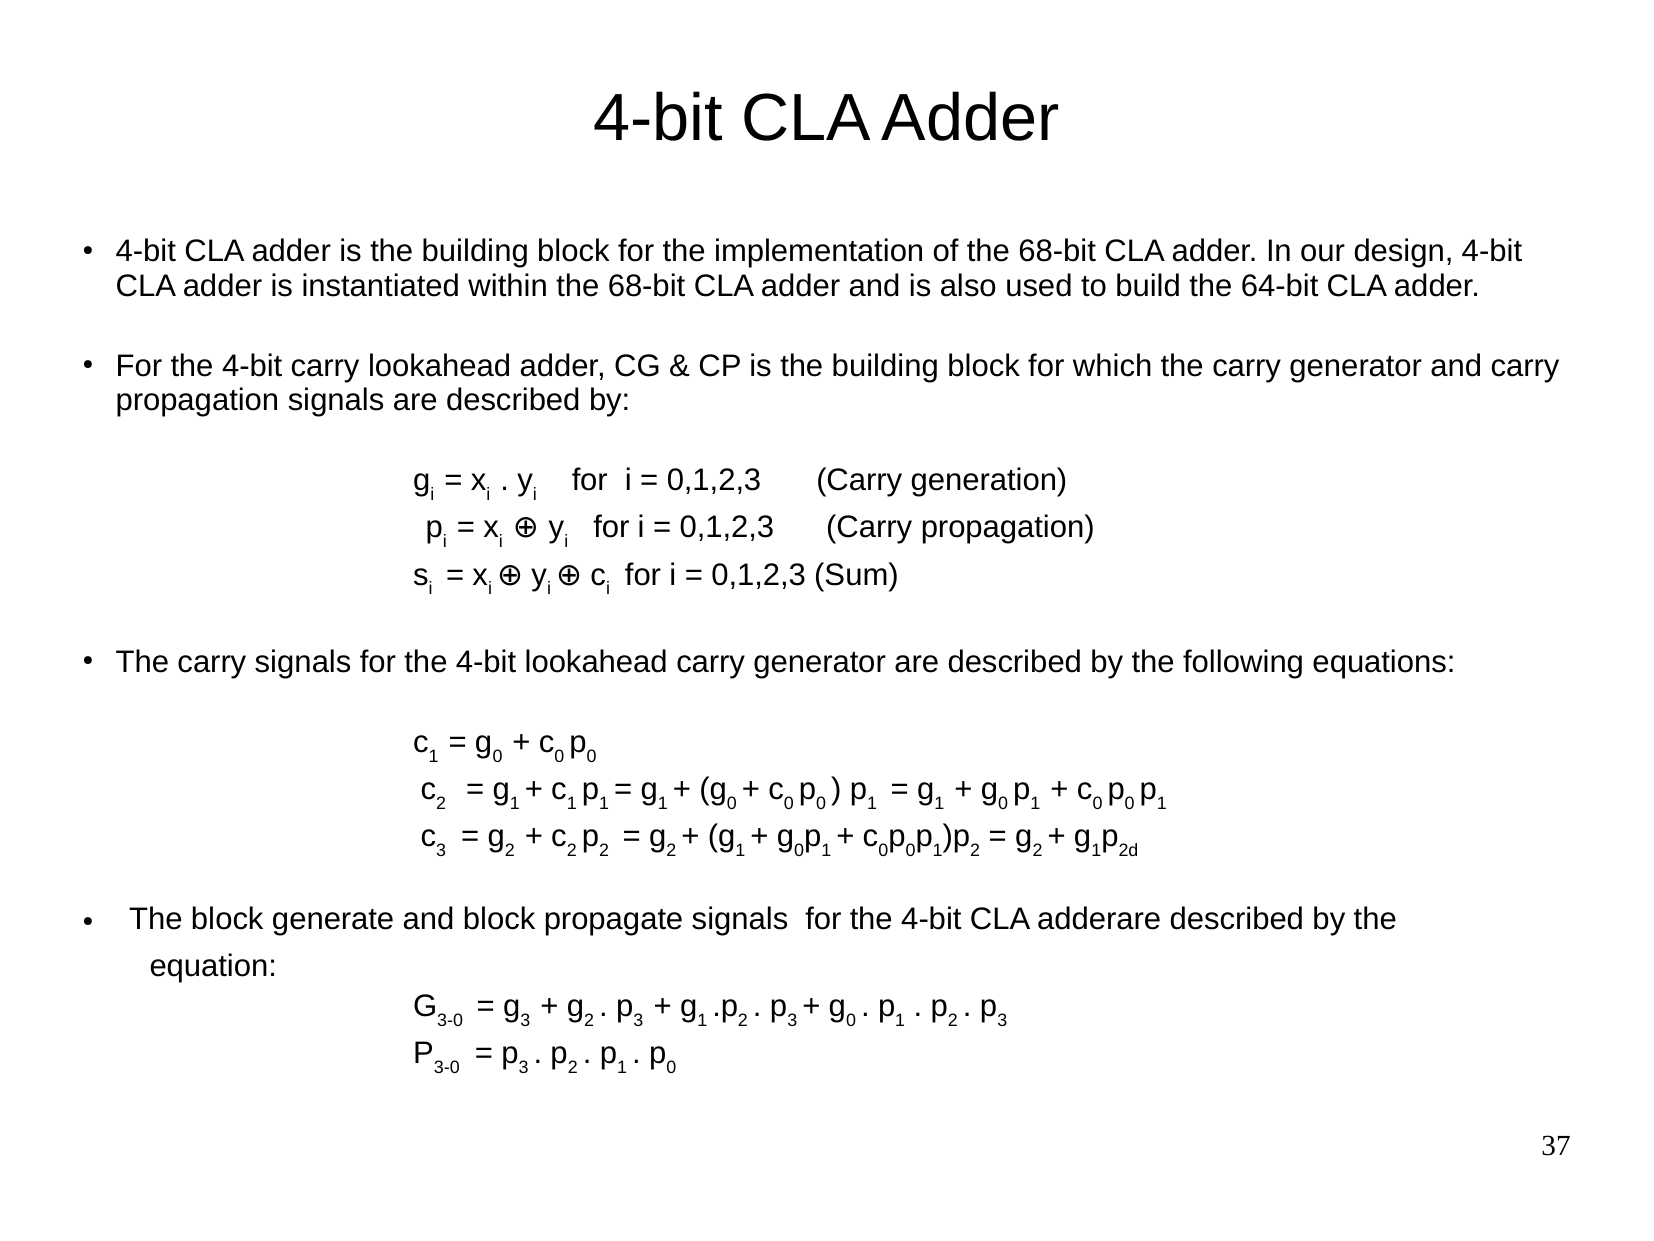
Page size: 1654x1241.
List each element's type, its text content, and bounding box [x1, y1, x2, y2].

title 4-bit CLA Adder [82, 49, 1571, 186]
list 4-bit CLA adder is the building block for the implementation of the 68-bit CLA adder. In our design, 4-bit CLA adder is instantiated within the 68-bit CLA adder and is also used to build the 64-bit CLA adder. For the 4-bit carry lookahead adder, CG & CP is the building block for which the carry generator and carry propagation signals are described by: gi = xi . yi for i = 0,1,2,3 (Carry generation) pi = xi ⊕ yi for i = 0,1,2,3 (Carry propagation) si = xi ⊕ yi ⊕ ci for i = 0,1,2,3 (Sum) The carry signals for the 4-bit lookahead carry generator are described by the following equations: c1 = g0 + c0 p0 c2 = g1 + c1 p1 = g1 + (g0 + c0 p0 ) p1 = g1 + g0 p1 + c0 p0 p1 c3 = g2 + c2 p2 = g2 + (g1 + g0p1 + c0p0p1)p2 = g2 + g1p2d The block generate and block propagate signals for the 4-bit CLA adderare described by the equation: G3-0 = g3 + g2 . p3 + g1 .p2 . p3 + g0 . p1 . p2 . p3 P3-0 = p3 . p2 . p1 . p0 [82, 193, 1571, 1123]
